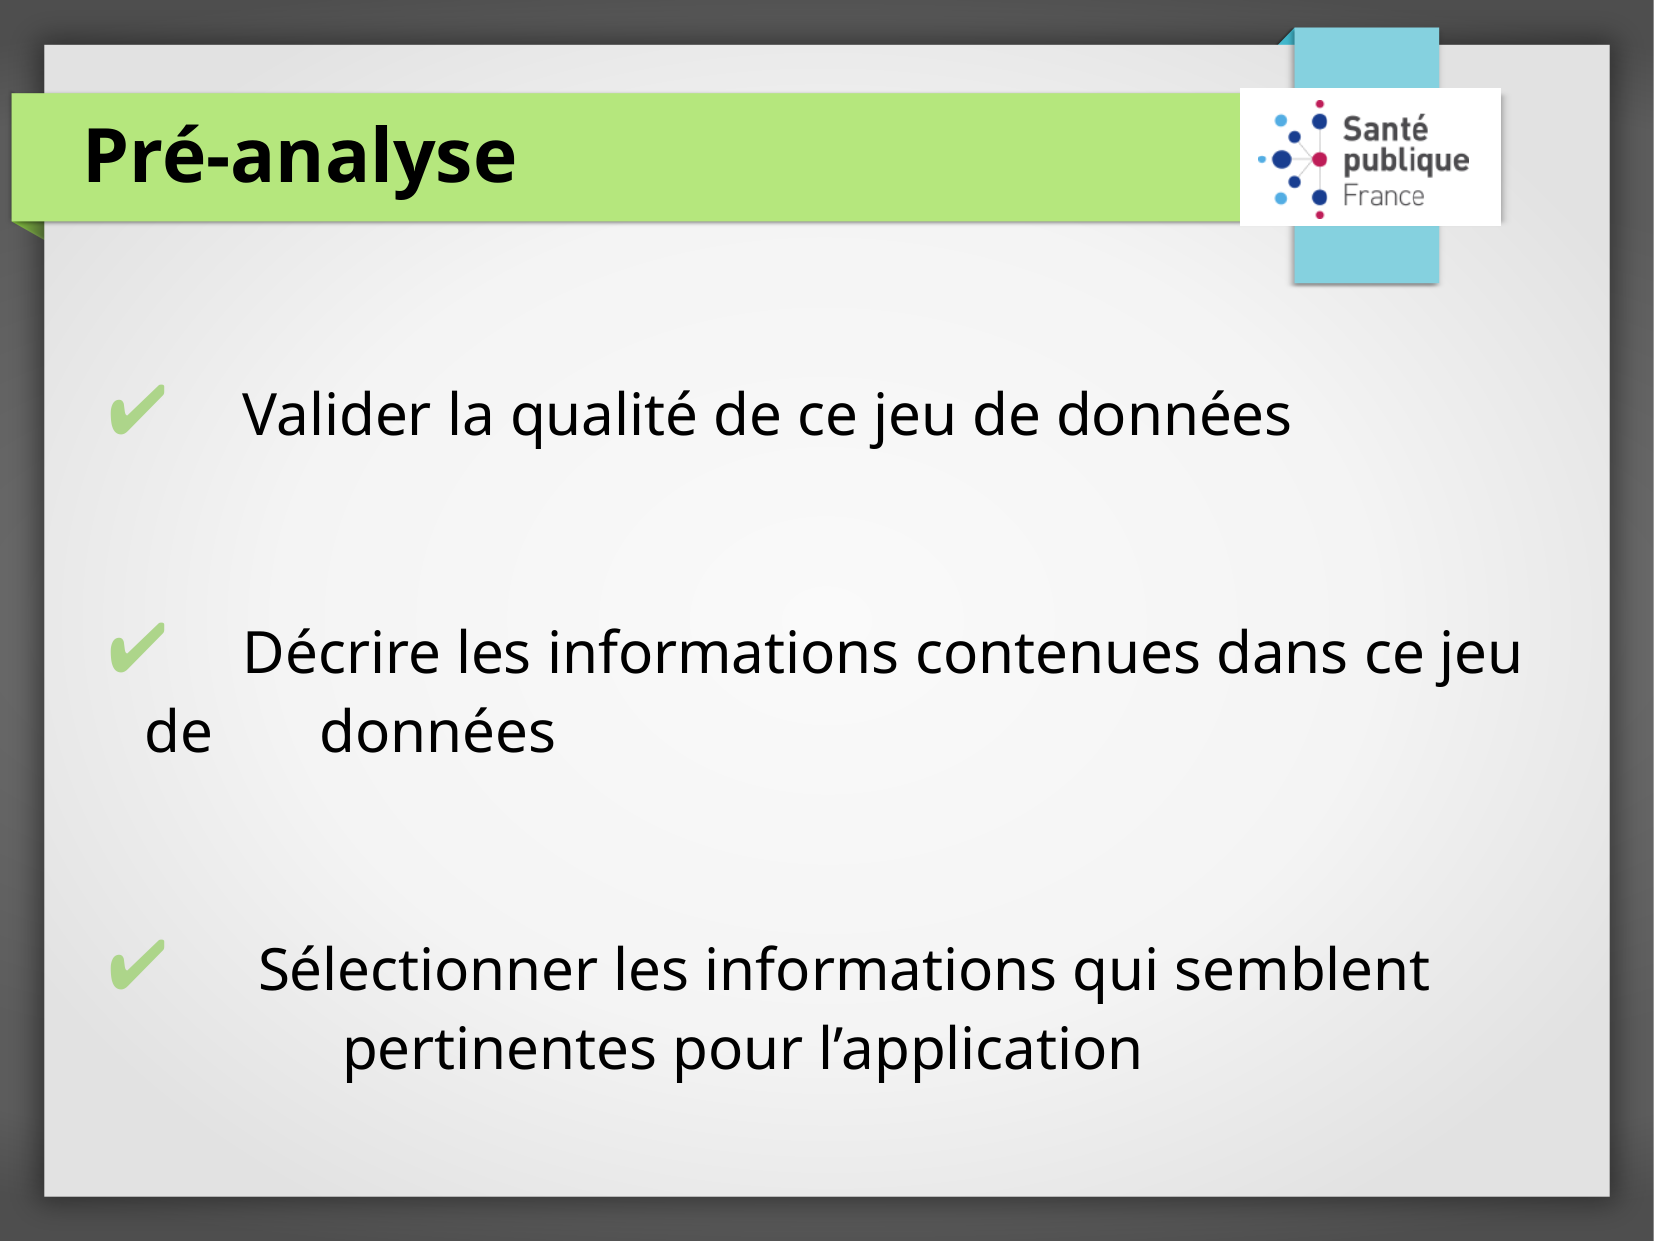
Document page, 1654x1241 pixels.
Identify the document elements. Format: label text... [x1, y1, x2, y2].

picture [0, 0, 1654, 1241]
text_box Valider la qualité de ce jeu de données Décrire les informations contenues dans ce jeu de données Sélectionner les informations qui semblent pertinentes pour l’application [94, 365, 1556, 1063]
title Pré-analyse [82, 94, 1240, 213]
